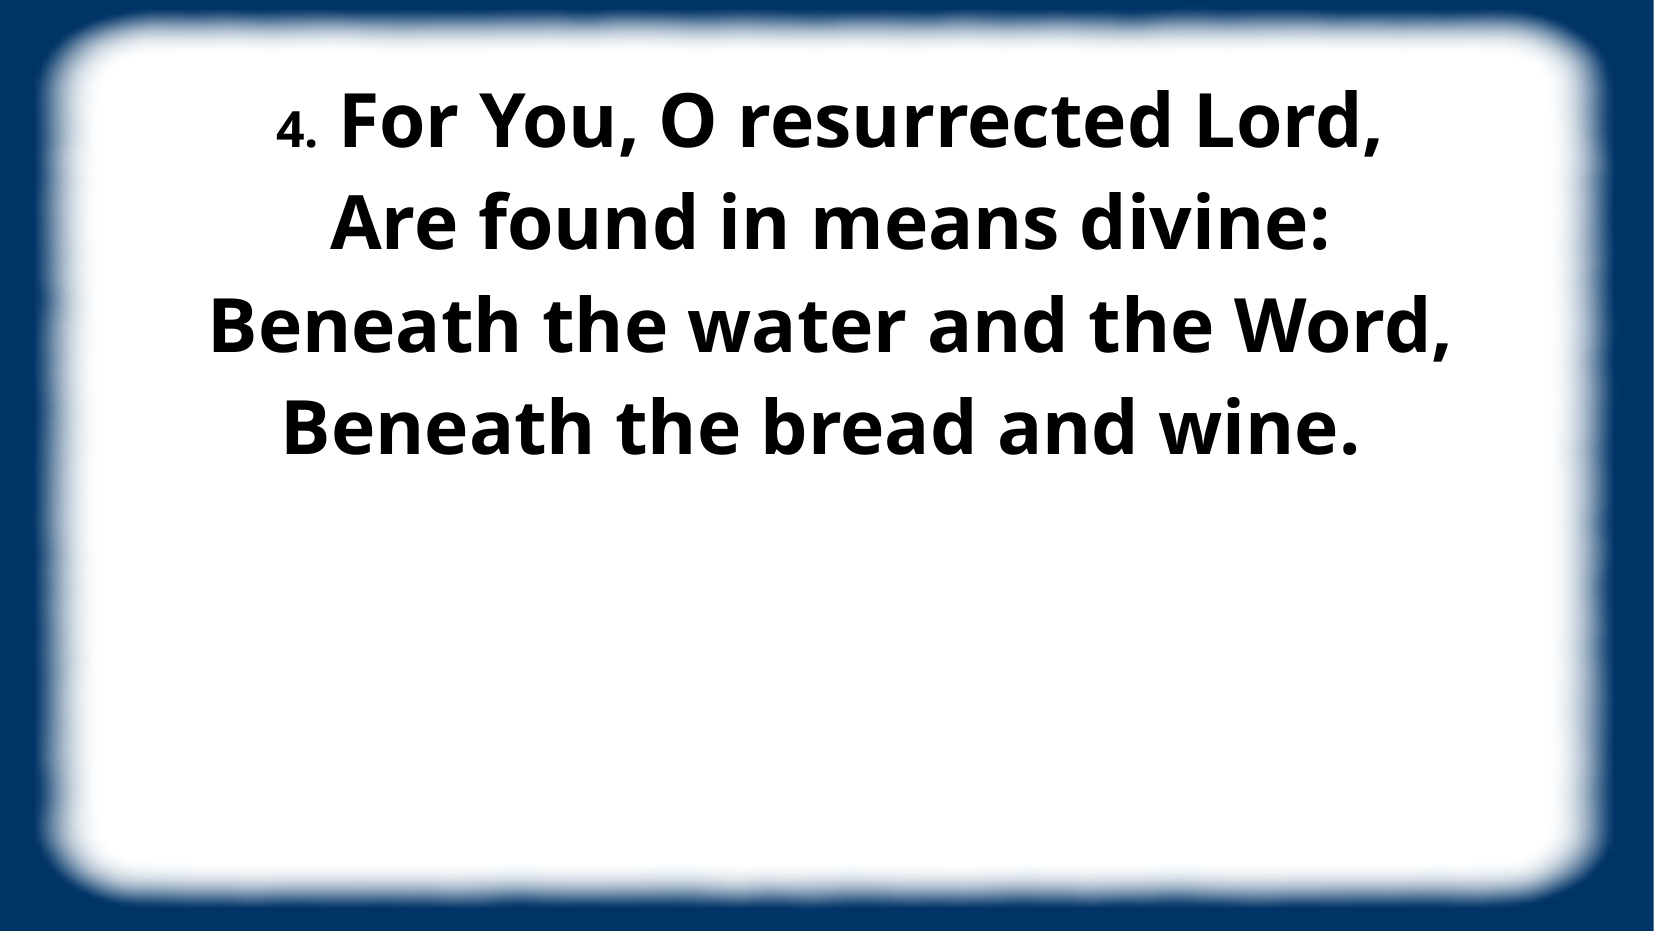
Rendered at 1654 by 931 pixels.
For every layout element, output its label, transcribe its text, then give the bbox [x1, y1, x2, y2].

picture [0, 0, 1654, 931]
text_box 4. For You, O resurrected Lord, Are found in means divine: Beneath the water and the Word, Beneath the bread and wine. [95, 60, 1566, 475]
